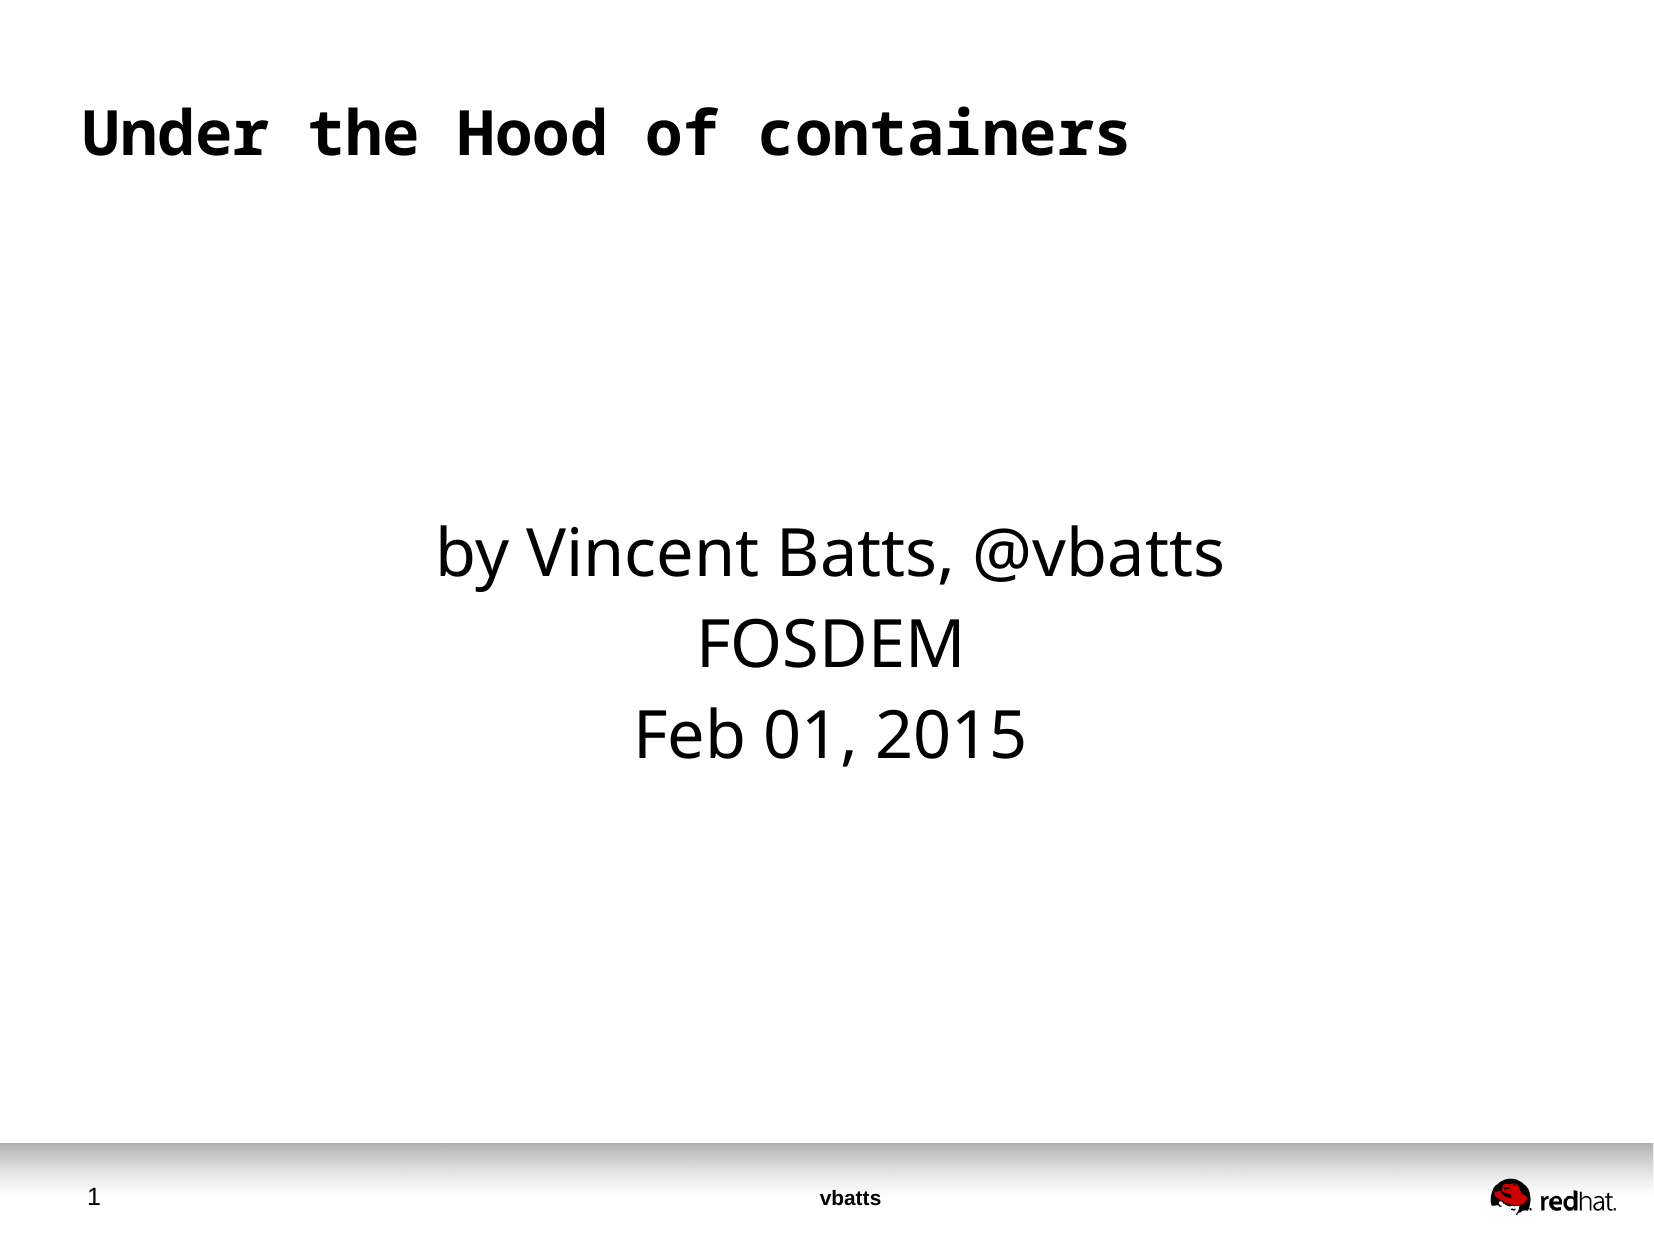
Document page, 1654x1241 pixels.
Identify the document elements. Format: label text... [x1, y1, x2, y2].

picture [0, 1143, 1654, 1241]
title Under the Hood of containers [82, 37, 1571, 226]
subtitle by Vincent Batts, @vbatts FOSDEM Feb 01, 2015 [86, 244, 1576, 1039]
